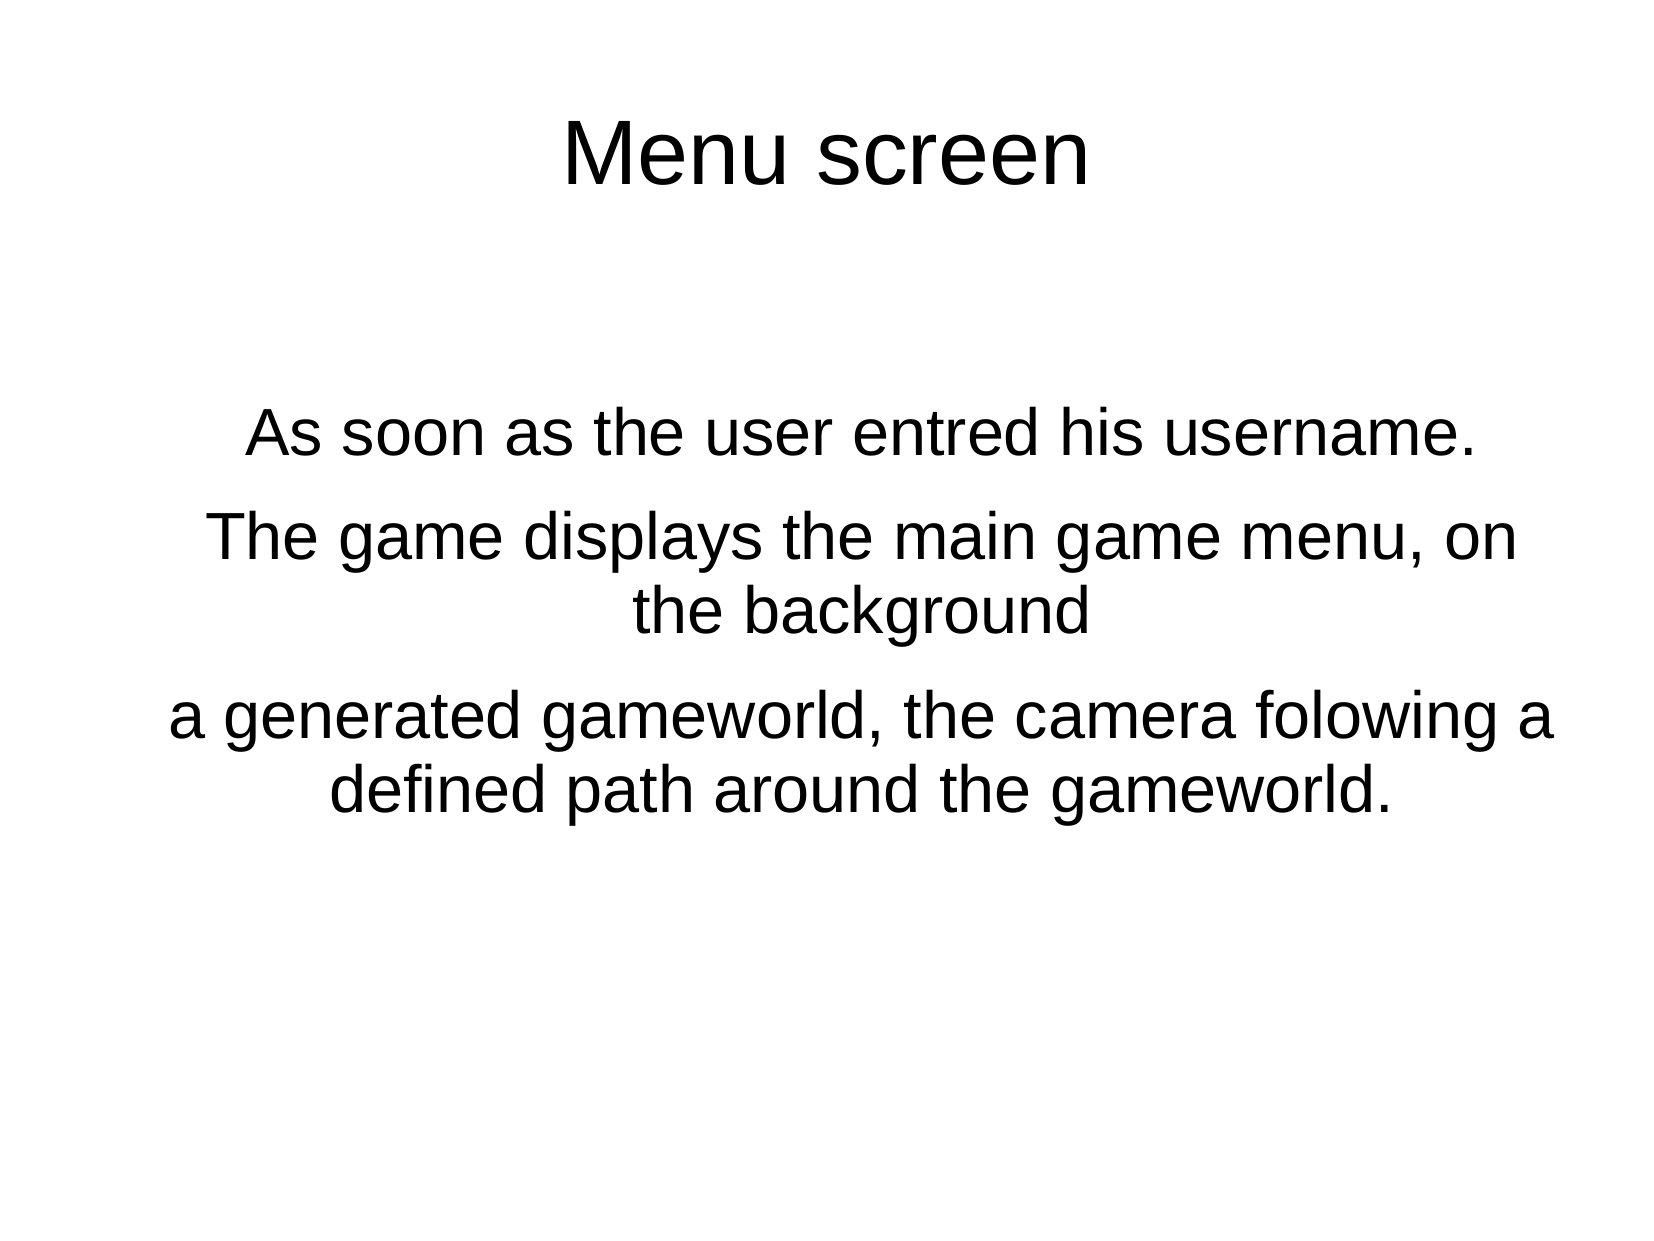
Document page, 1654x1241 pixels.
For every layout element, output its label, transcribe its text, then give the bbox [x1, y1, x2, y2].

title Menu screen [82, 49, 1571, 257]
list As soon as the user entred his username. The game displays the main game menu, on the background a generated gameworld, the camera folowing a defined path around the gameworld. [82, 290, 1571, 1109]
